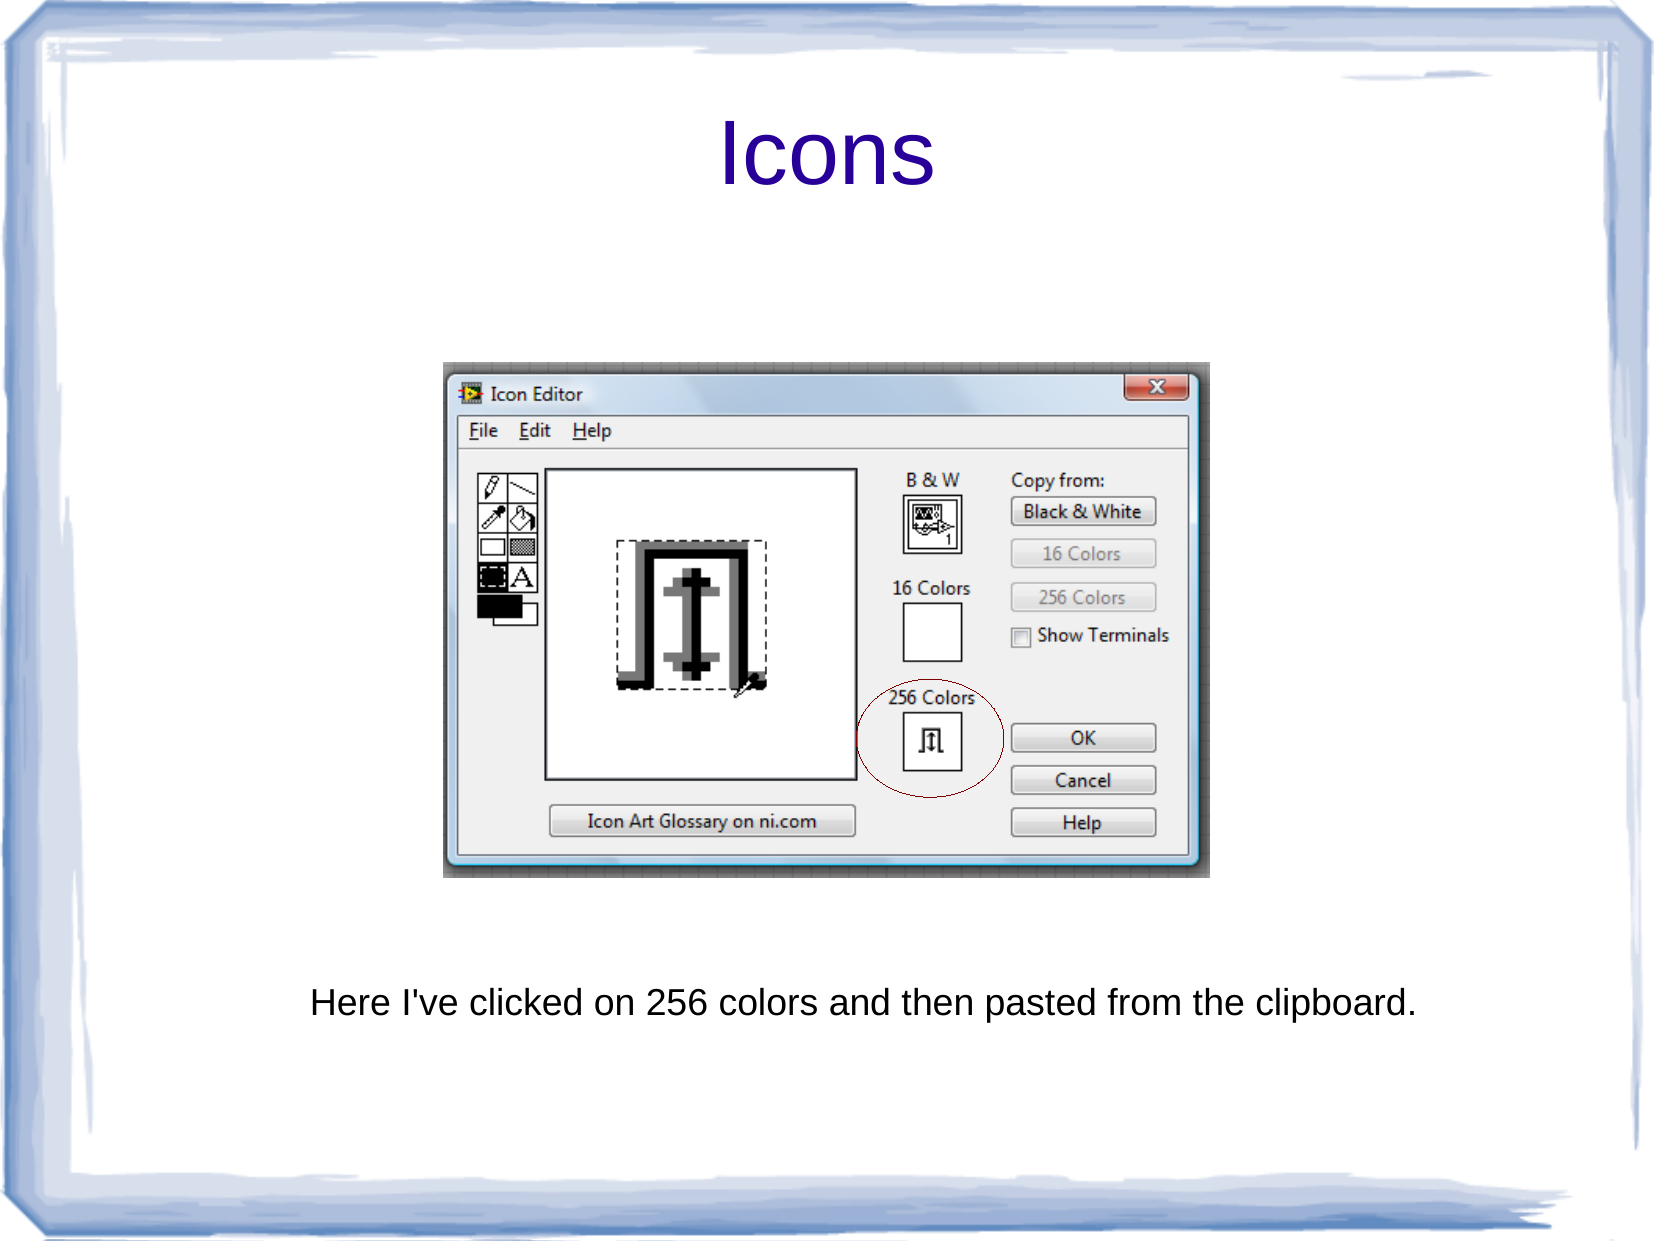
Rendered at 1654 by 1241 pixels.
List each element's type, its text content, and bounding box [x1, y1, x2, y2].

text_box Here I've clicked on 256 colors and then pasted from the clipboard. [295, 974, 1477, 1032]
picture [0, 0, 1654, 1241]
title Icons [82, 56, 1571, 250]
text_box [856, 679, 1004, 798]
